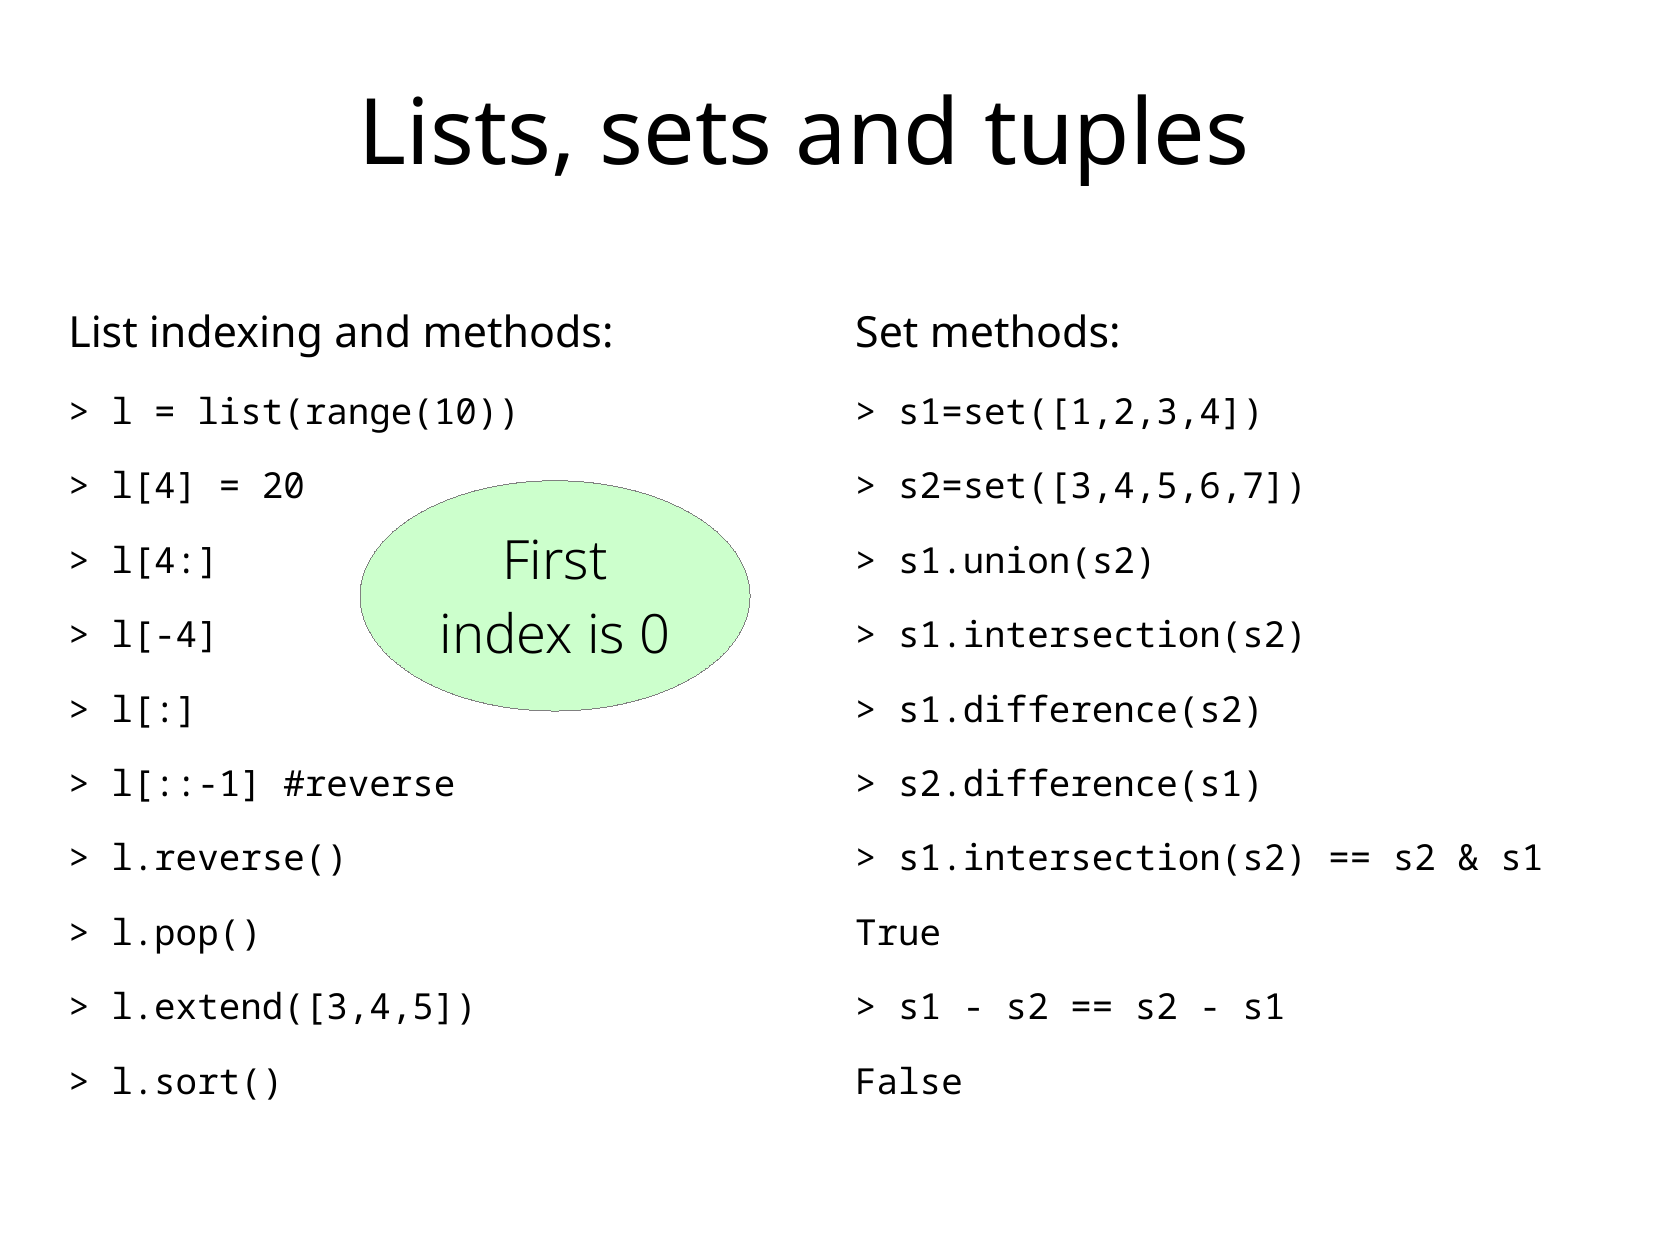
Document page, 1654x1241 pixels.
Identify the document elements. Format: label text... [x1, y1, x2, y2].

text_box First index is 0 [360, 480, 751, 712]
list Set methods: > s1=set([1,2,3,4]) > s2=set([3,4,5,6,7]) > s1.union(s2) > s1.intersection(s2) > s1.difference(s2) > s2.difference(s1) > s1.intersection(s2) == s2 & s1 True > s1 - s2 == s2 - s1 False [840, 302, 1637, 1106]
list List indexing and methods: > l = list(range(10)) > l[4] = 20 > l[4:] > l[-4] > l[:] > l[::-1] #reverse > l.reverse() > l.pop() > l.extend([3,4,5]) > l.sort() [53, 302, 826, 1106]
title Lists, sets and tuples [79, 25, 1531, 233]
